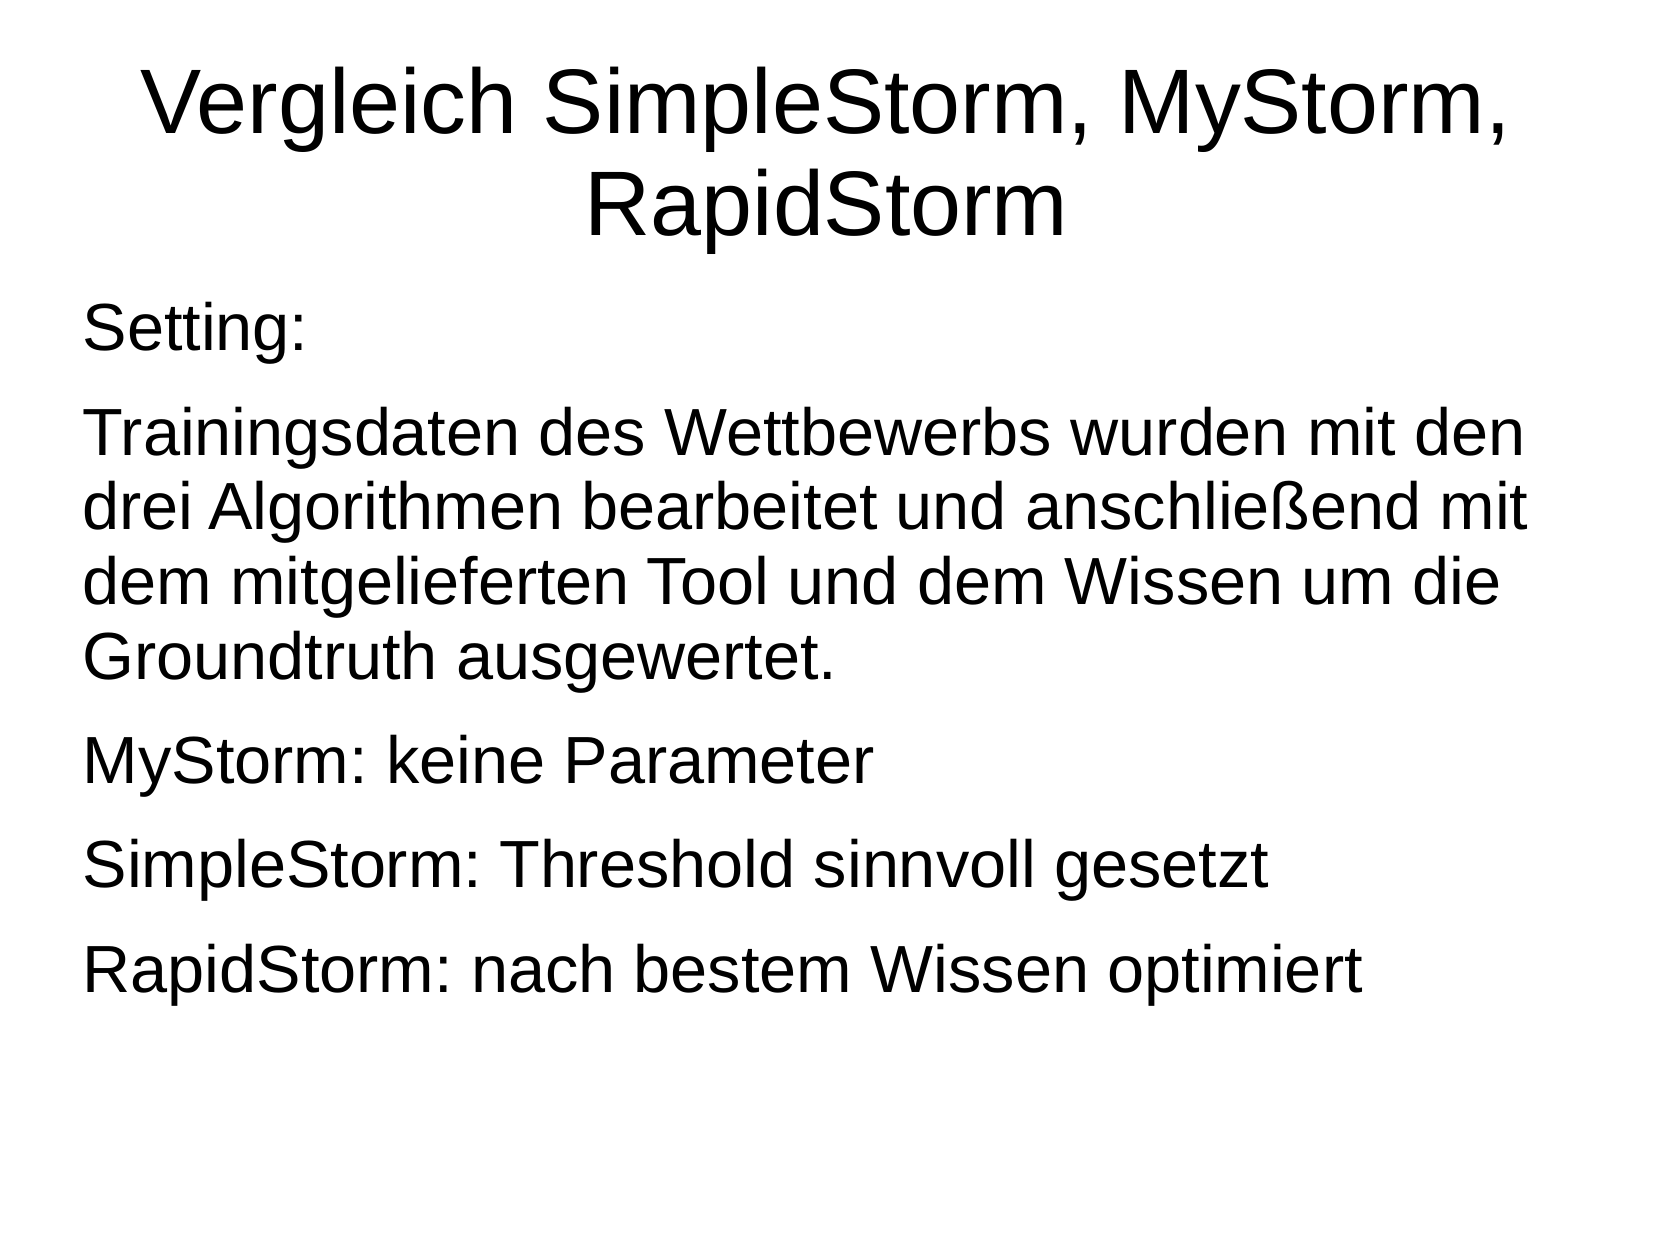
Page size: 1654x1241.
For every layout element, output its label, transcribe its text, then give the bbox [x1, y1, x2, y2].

list Setting: Trainingsdaten des Wettbewerbs wurden mit den drei Algorithmen bearbeitet und anschließend mit dem mitgelieferten Tool und dem Wissen um die Groundtruth ausgewertet. MyStorm: keine Parameter SimpleStorm: Threshold sinnvoll gesetzt RapidStorm: nach bestem Wissen optimiert [82, 290, 1538, 1010]
title Vergleich SimpleStorm, MyStorm, RapidStorm [82, 49, 1571, 257]
